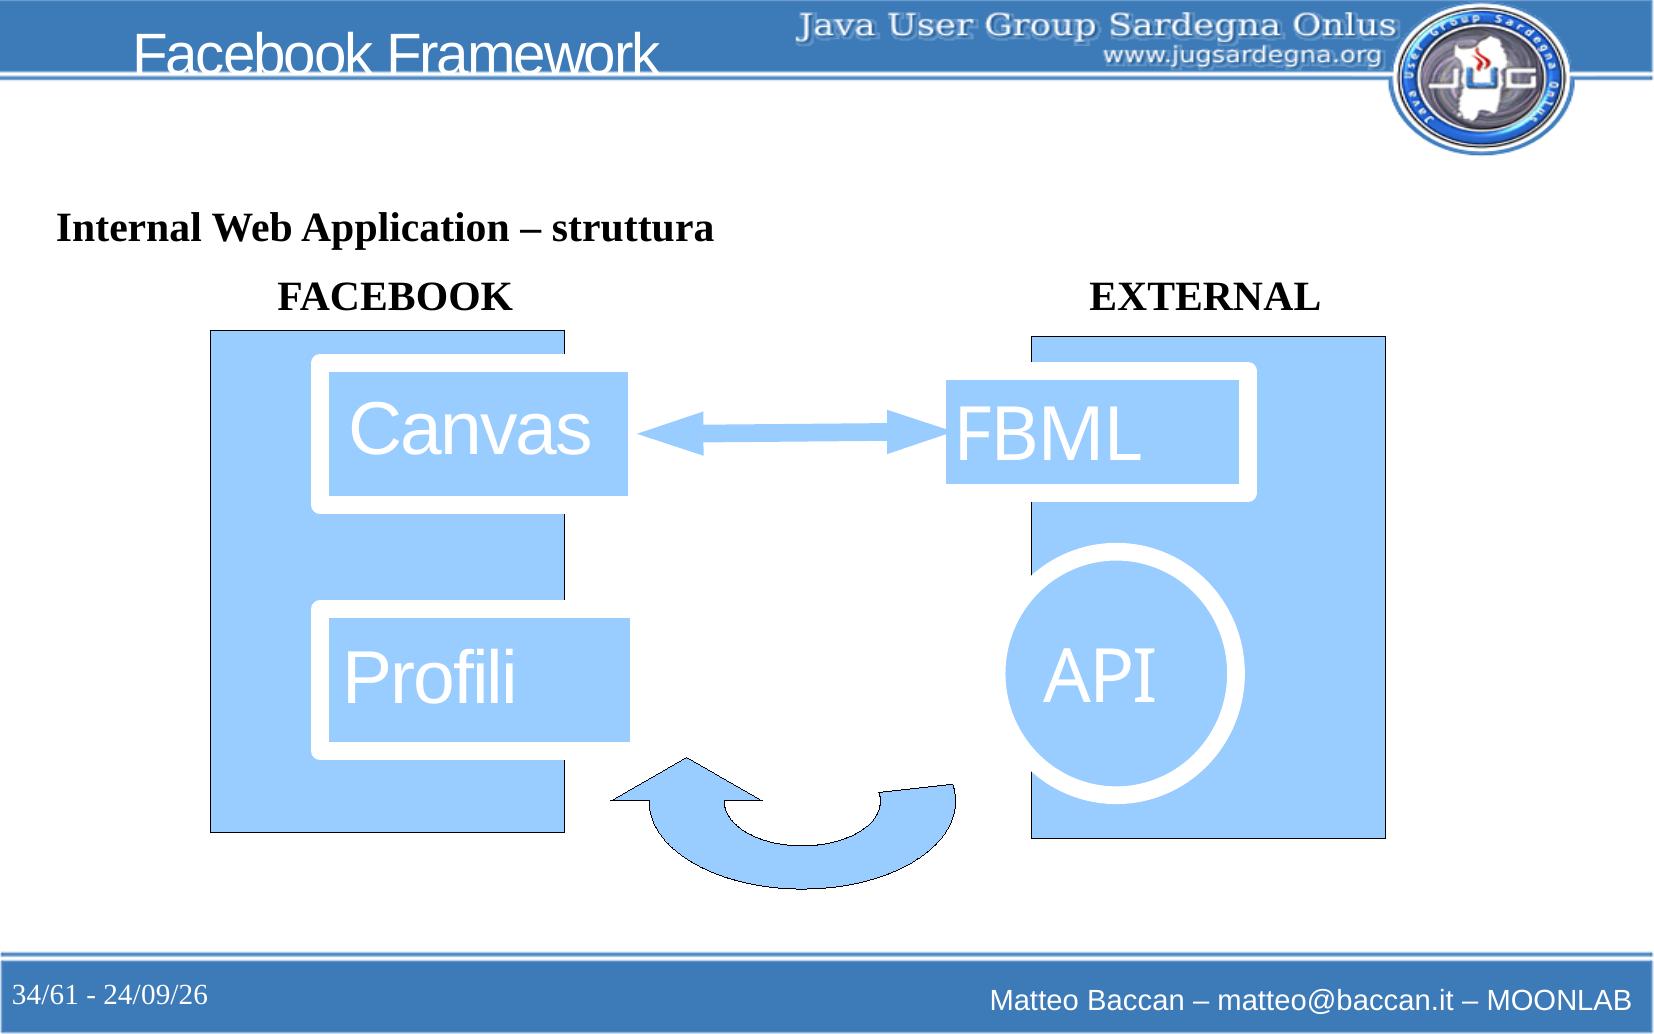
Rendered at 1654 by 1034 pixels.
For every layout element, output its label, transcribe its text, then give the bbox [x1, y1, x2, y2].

text_box [610, 757, 956, 890]
title API [1043, 612, 1192, 736]
title Facebook Framework [132, 5, 1609, 103]
title Profili [342, 615, 666, 740]
text_box Internal Web Application – struttura FACEBOOK EXTERNAL [41, 173, 1585, 307]
picture [0, 0, 1654, 1034]
title FBML [953, 389, 1201, 474]
text_box [937, 336, 1386, 839]
text_box [210, 330, 640, 833]
title Canvas [348, 372, 653, 485]
